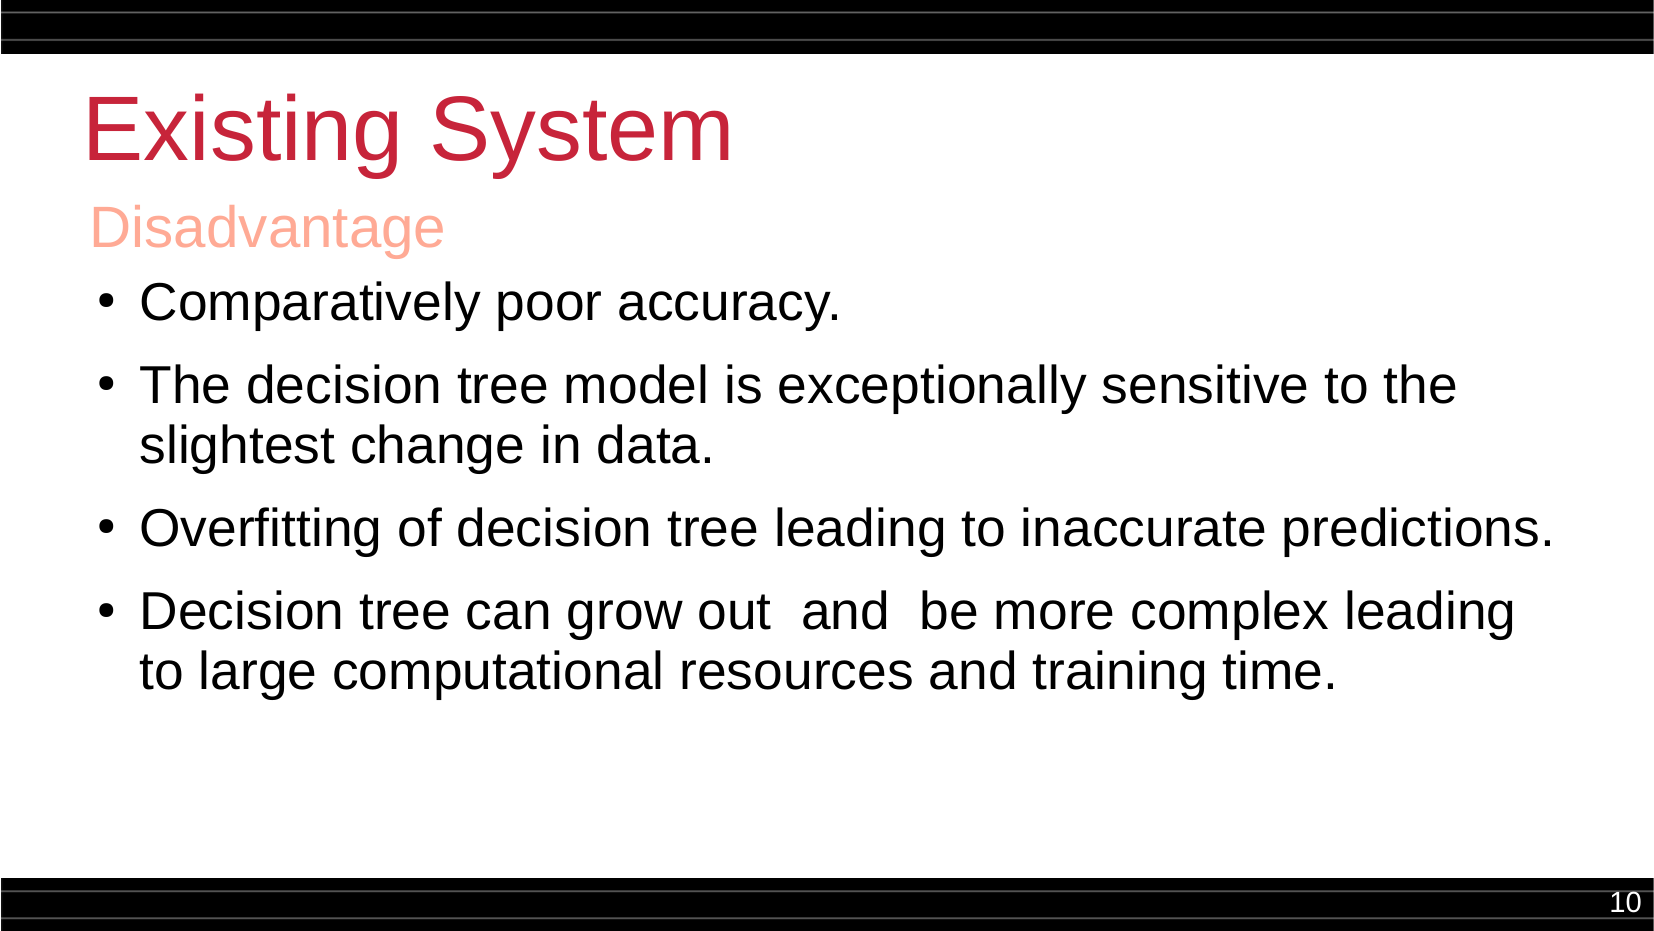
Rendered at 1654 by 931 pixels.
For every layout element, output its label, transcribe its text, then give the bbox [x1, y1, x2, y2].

title Existing System [82, 69, 1571, 188]
list Comparatively poor accuracy. The decision tree model is exceptionally sensitive to the slightest change in data. Overfitting of decision tree leading to inaccurate predictions. Decision tree can grow out and be more complex leading to large computational resources and training time. [82, 271, 1571, 758]
picture [1, 0, 1654, 54]
text_box Disadvantage [75, 187, 601, 268]
picture [1, 878, 1654, 931]
